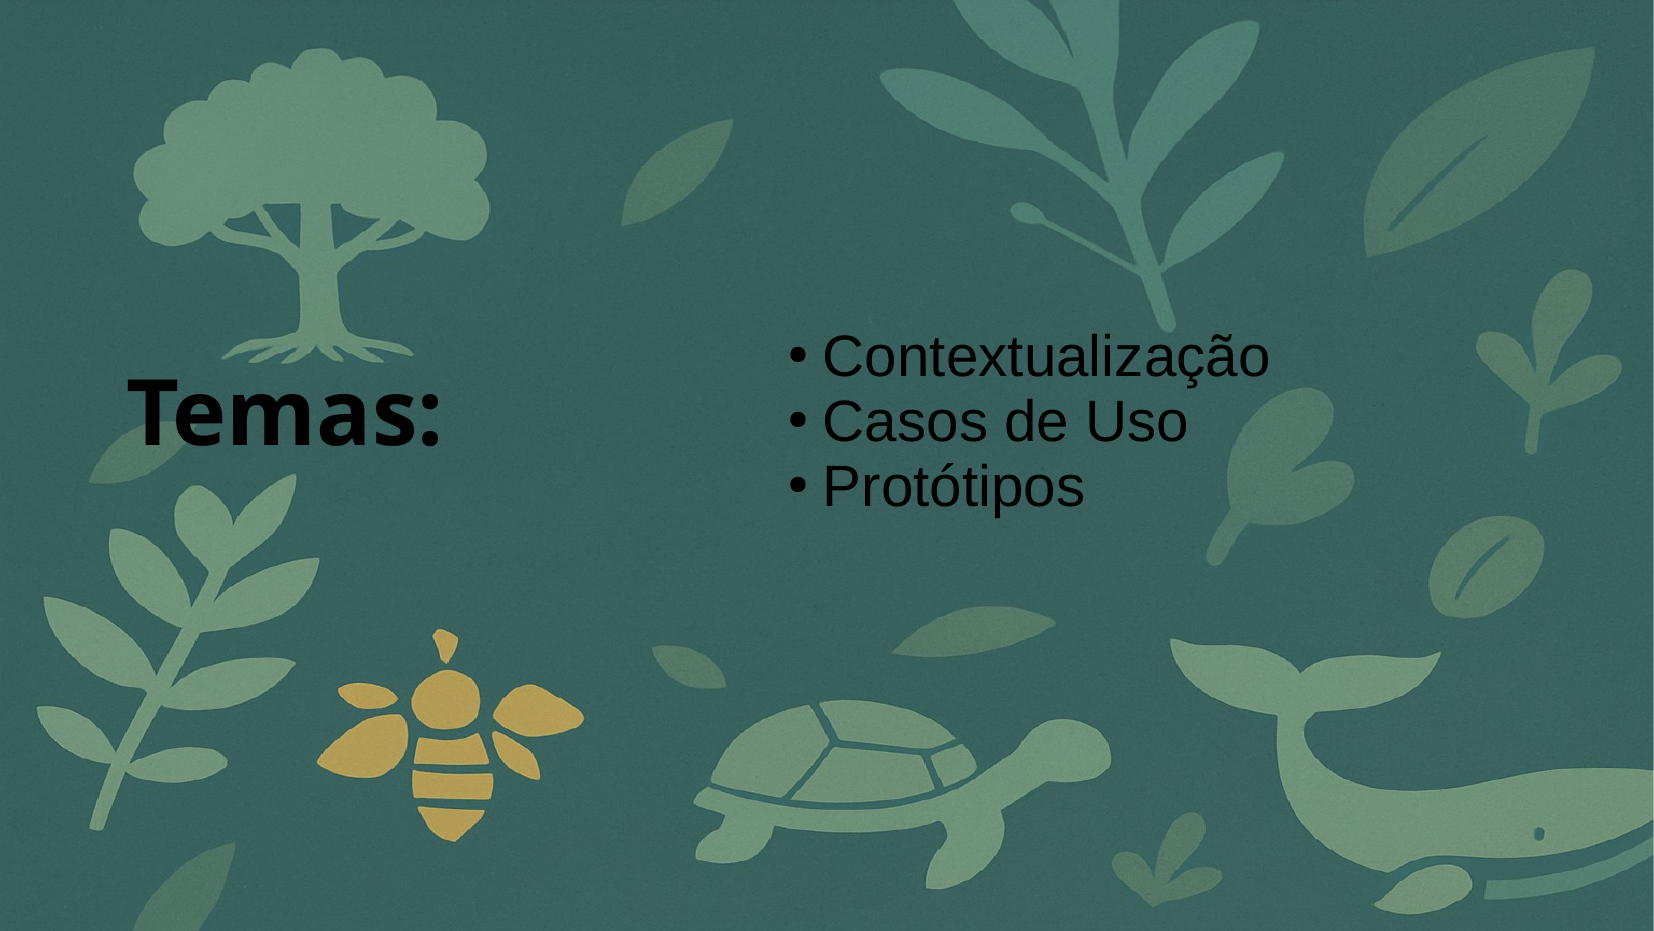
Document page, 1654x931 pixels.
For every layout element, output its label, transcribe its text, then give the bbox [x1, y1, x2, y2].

picture [0, 0, 1654, 931]
title Temas: [82, 332, 488, 488]
subtitle Contextualização Casos de Uso Protótipos [787, 158, 1351, 684]
